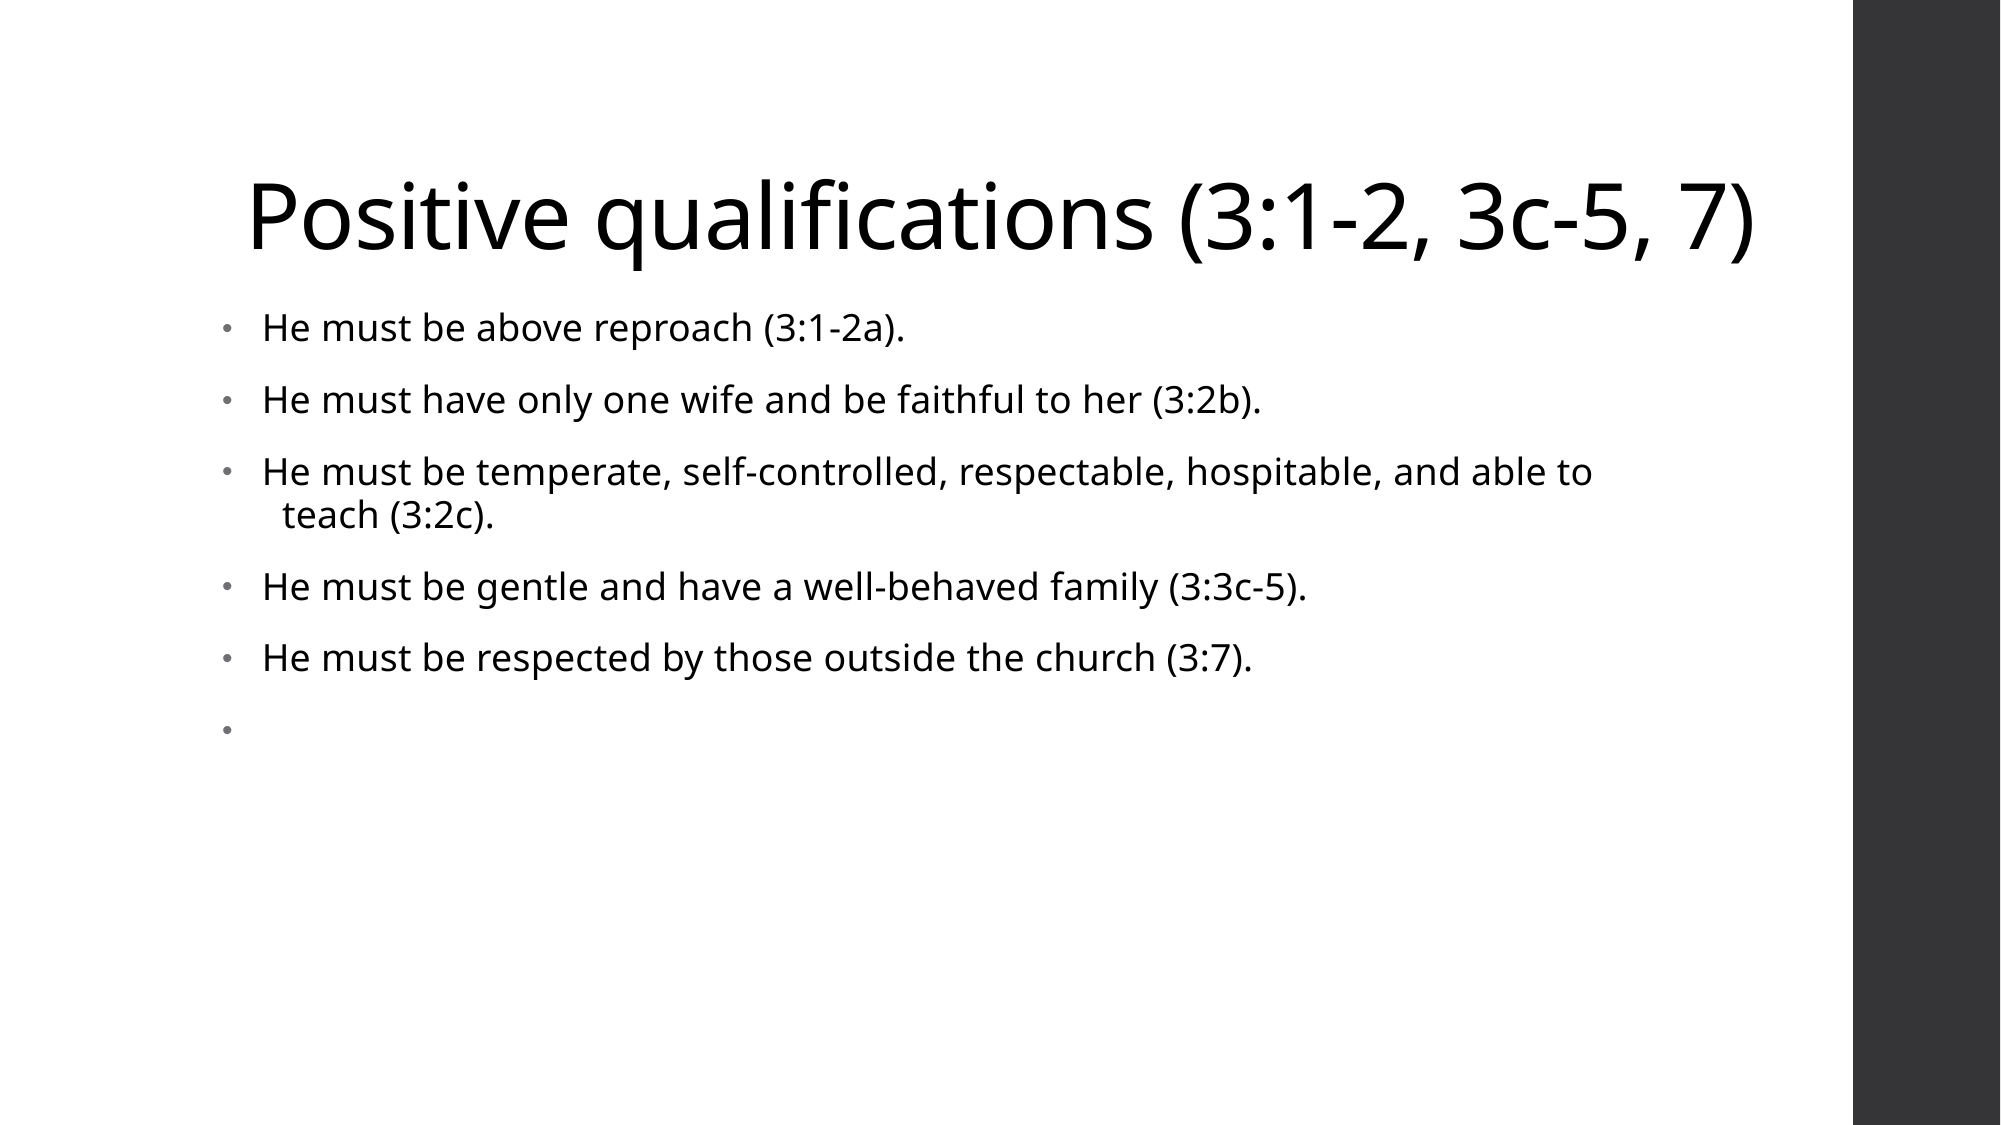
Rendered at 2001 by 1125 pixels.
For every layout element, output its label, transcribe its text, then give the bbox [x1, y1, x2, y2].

title Positive qualifications (3:1-2, 3c-5, 7) [206, 60, 1797, 278]
list He must be above reproach (3:1-2a). He must have only one wife and be faithful to her (3:2b). He must be temperate, self-controlled, respectable, hospitable, and able to teach (3:2c). He must be gentle and have a well-behaved family (3:3c-5). He must be respected by those outside the church (3:7). [206, 299, 1617, 1014]
